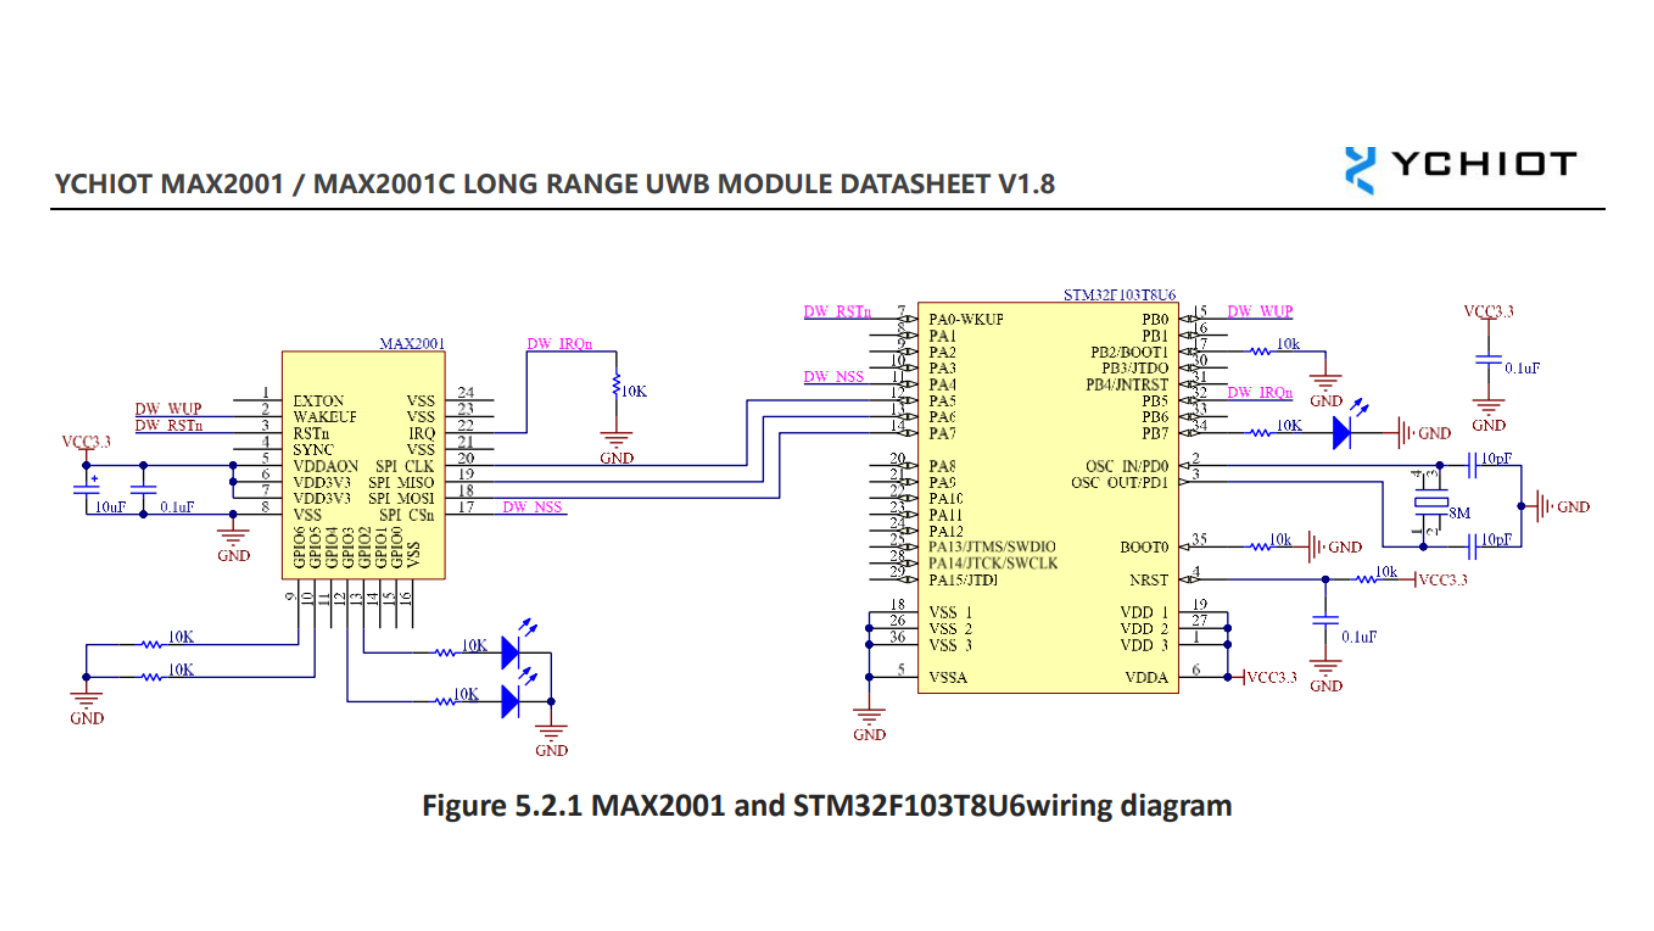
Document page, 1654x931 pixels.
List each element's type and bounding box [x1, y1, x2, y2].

picture [0, 147, 1652, 828]
